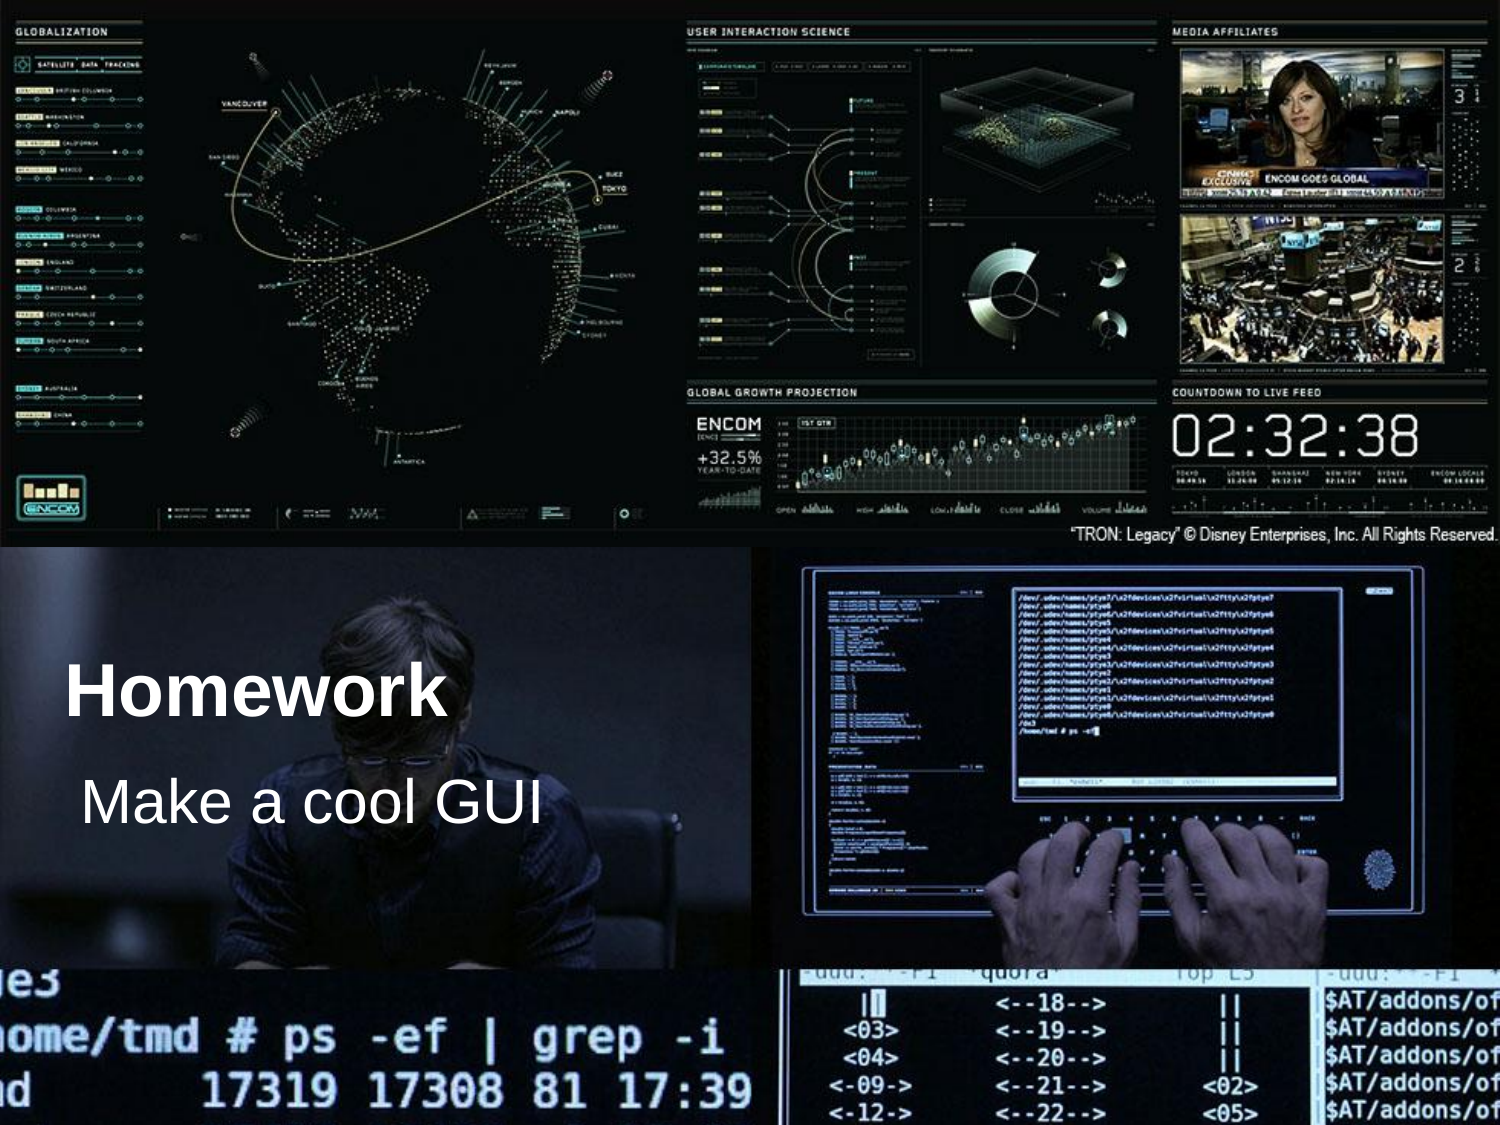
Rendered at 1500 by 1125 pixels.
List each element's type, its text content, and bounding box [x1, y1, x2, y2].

title Homework [49, 558, 1400, 747]
list Make a cool GUI [65, 746, 1416, 1125]
picture [0, 0, 1500, 1125]
